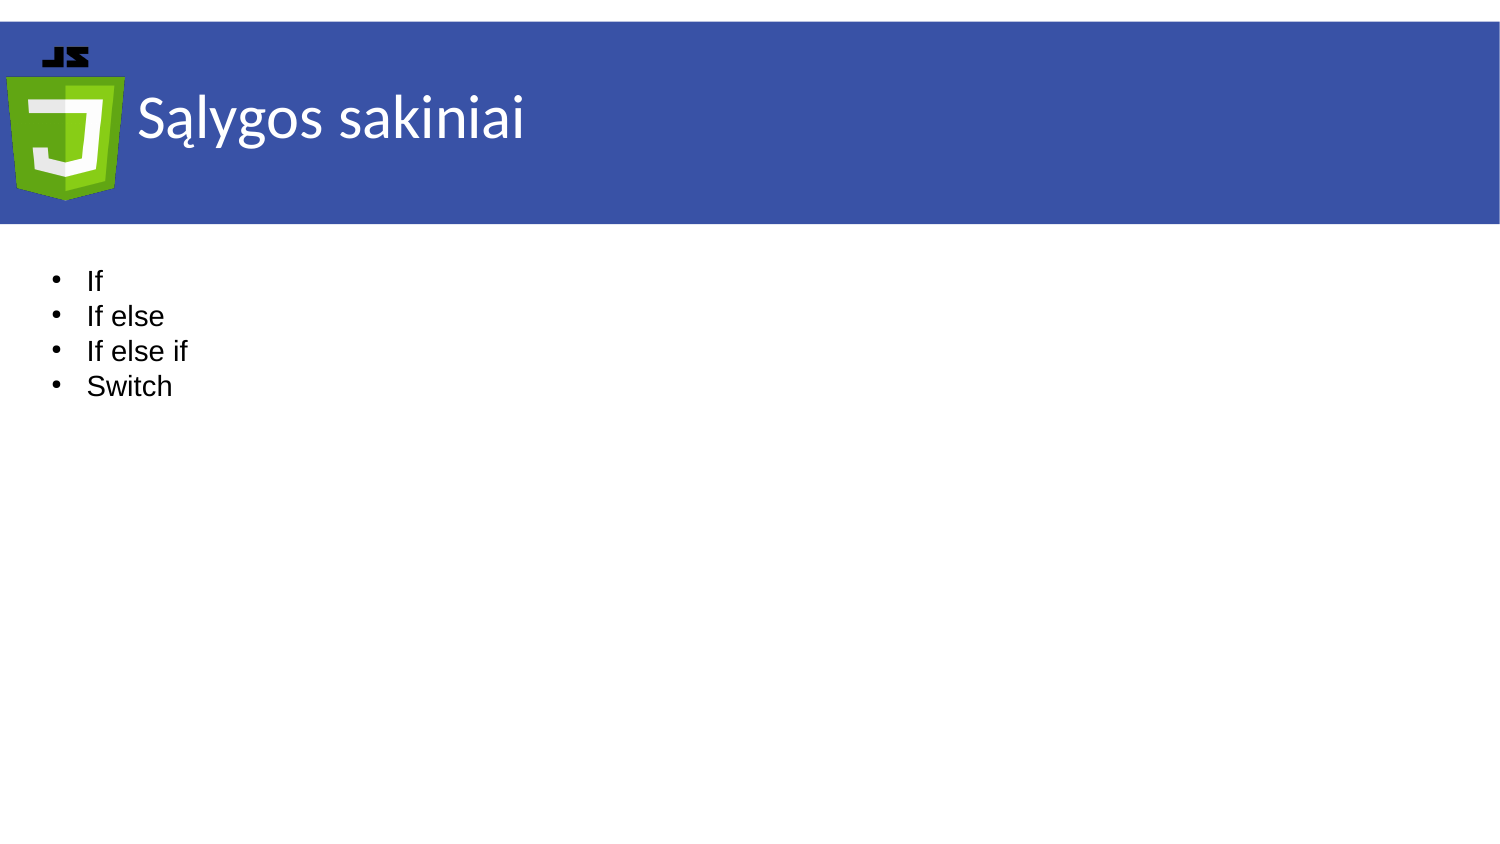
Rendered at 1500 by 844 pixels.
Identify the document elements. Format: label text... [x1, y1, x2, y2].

title Sąlygos sakiniai [125, 72, 1500, 167]
picture [5, 46, 125, 201]
text_box If If else If else if Switch [36, 247, 1389, 789]
